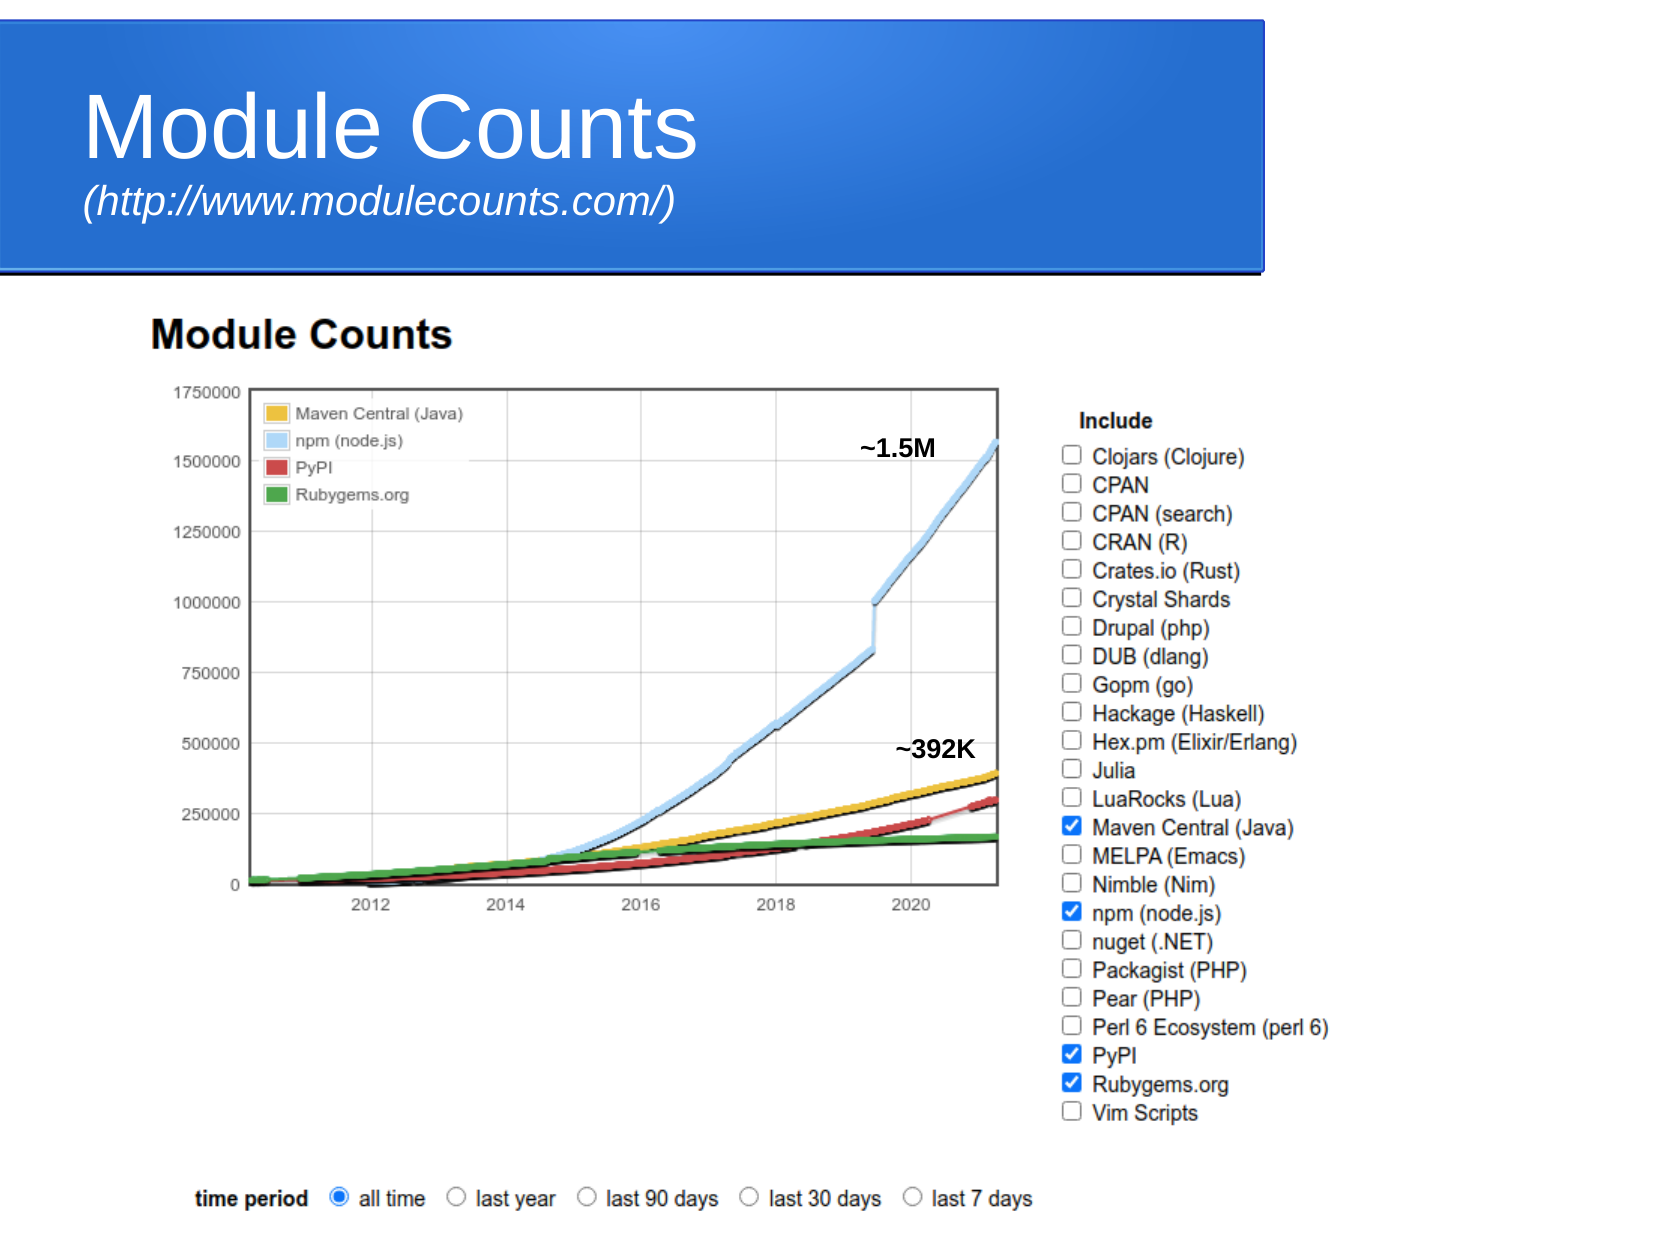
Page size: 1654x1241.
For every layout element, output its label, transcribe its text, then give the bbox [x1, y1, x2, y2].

picture [118, 283, 1394, 1223]
text_box ~392K [880, 726, 991, 772]
title Module Counts (http://www.modulecounts.com/) [82, 47, 1235, 252]
text_box ~1.5M [845, 425, 951, 471]
